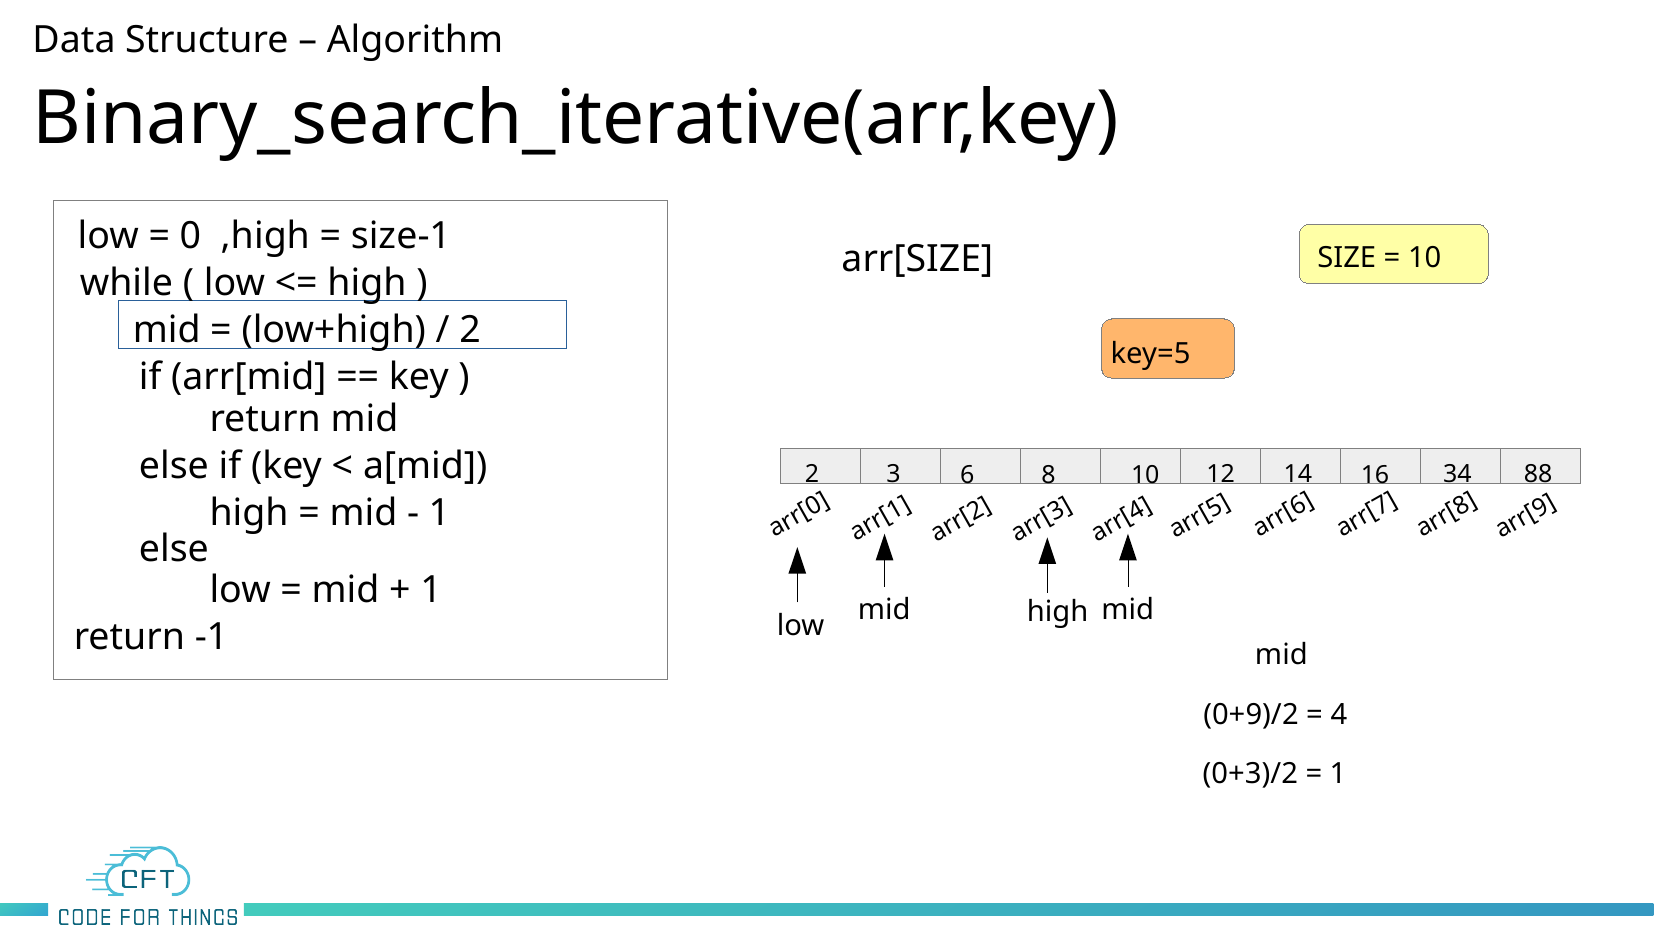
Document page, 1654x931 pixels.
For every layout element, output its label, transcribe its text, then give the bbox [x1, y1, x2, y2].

text_box arr[SIZE] [826, 224, 1040, 291]
text_box arr[2] [906, 488, 1016, 563]
text_box return mid [194, 383, 443, 443]
text_box arr[6] [1232, 484, 1362, 562]
text_box 34 [1428, 448, 1491, 500]
text_box high [1012, 582, 1111, 632]
text_box return -1 [59, 602, 290, 662]
text_box arr[3] [986, 491, 1104, 568]
text_box low = mid + 1 [194, 555, 621, 614]
text_box (0+3)/2 = 1 [1180, 744, 1394, 804]
text_box mid [1240, 625, 1335, 685]
text_box else [124, 513, 243, 573]
text_box 6 [945, 449, 1007, 494]
text_box mid = (low+high) / 2 [118, 295, 603, 354]
text_box [1571, 448, 1581, 461]
text_box arr[9] [1471, 456, 1602, 560]
text_box (0+9)/2 = 4 [1181, 685, 1395, 745]
text_box mid [843, 580, 934, 638]
text_box low [762, 596, 857, 646]
text_box 8 [1026, 449, 1089, 494]
text_box low = 0 ,high = size-1 [53, 200, 609, 260]
text_box [925, 448, 1191, 484]
text_box [780, 448, 790, 484]
text_box [1254, 448, 1269, 484]
text_box arr[5] [1151, 484, 1267, 556]
text_box SIZE = 10 [1302, 228, 1483, 278]
text_box arr[0] [744, 484, 857, 558]
text_box [1491, 448, 1509, 484]
text_box 16 [1346, 449, 1420, 501]
text_box [1331, 448, 1428, 484]
text_box else if (key < a[mid]) [124, 431, 621, 490]
text_box arr[8] [1399, 484, 1503, 559]
text_box arr[7] [1318, 498, 1428, 562]
text_box while ( low <= high ) [64, 260, 514, 307]
text_box mid [1086, 580, 1177, 638]
text_box if (arr[mid] == key ) [124, 342, 550, 401]
text_box 12 [1191, 448, 1254, 493]
text_box 3 [871, 448, 925, 493]
text_box [1102, 318, 1234, 324]
text_box 14 [1269, 448, 1331, 500]
title Data Structure – Algorithm Binary_search_iterative(arr,key) [32, 0, 1595, 199]
text_box [1299, 224, 1489, 284]
text_box arr[4] [1074, 492, 1179, 562]
text_box 2 [790, 448, 844, 493]
text_box key=5 [1095, 324, 1241, 409]
picture [59, 846, 237, 925]
text_box high = mid - 1 [194, 478, 621, 537]
text_box [53, 200, 668, 680]
text_box arr[1] [826, 485, 935, 562]
text_box 10 [1116, 449, 1181, 494]
text_box [844, 448, 871, 484]
text_box 88 [1509, 448, 1571, 500]
